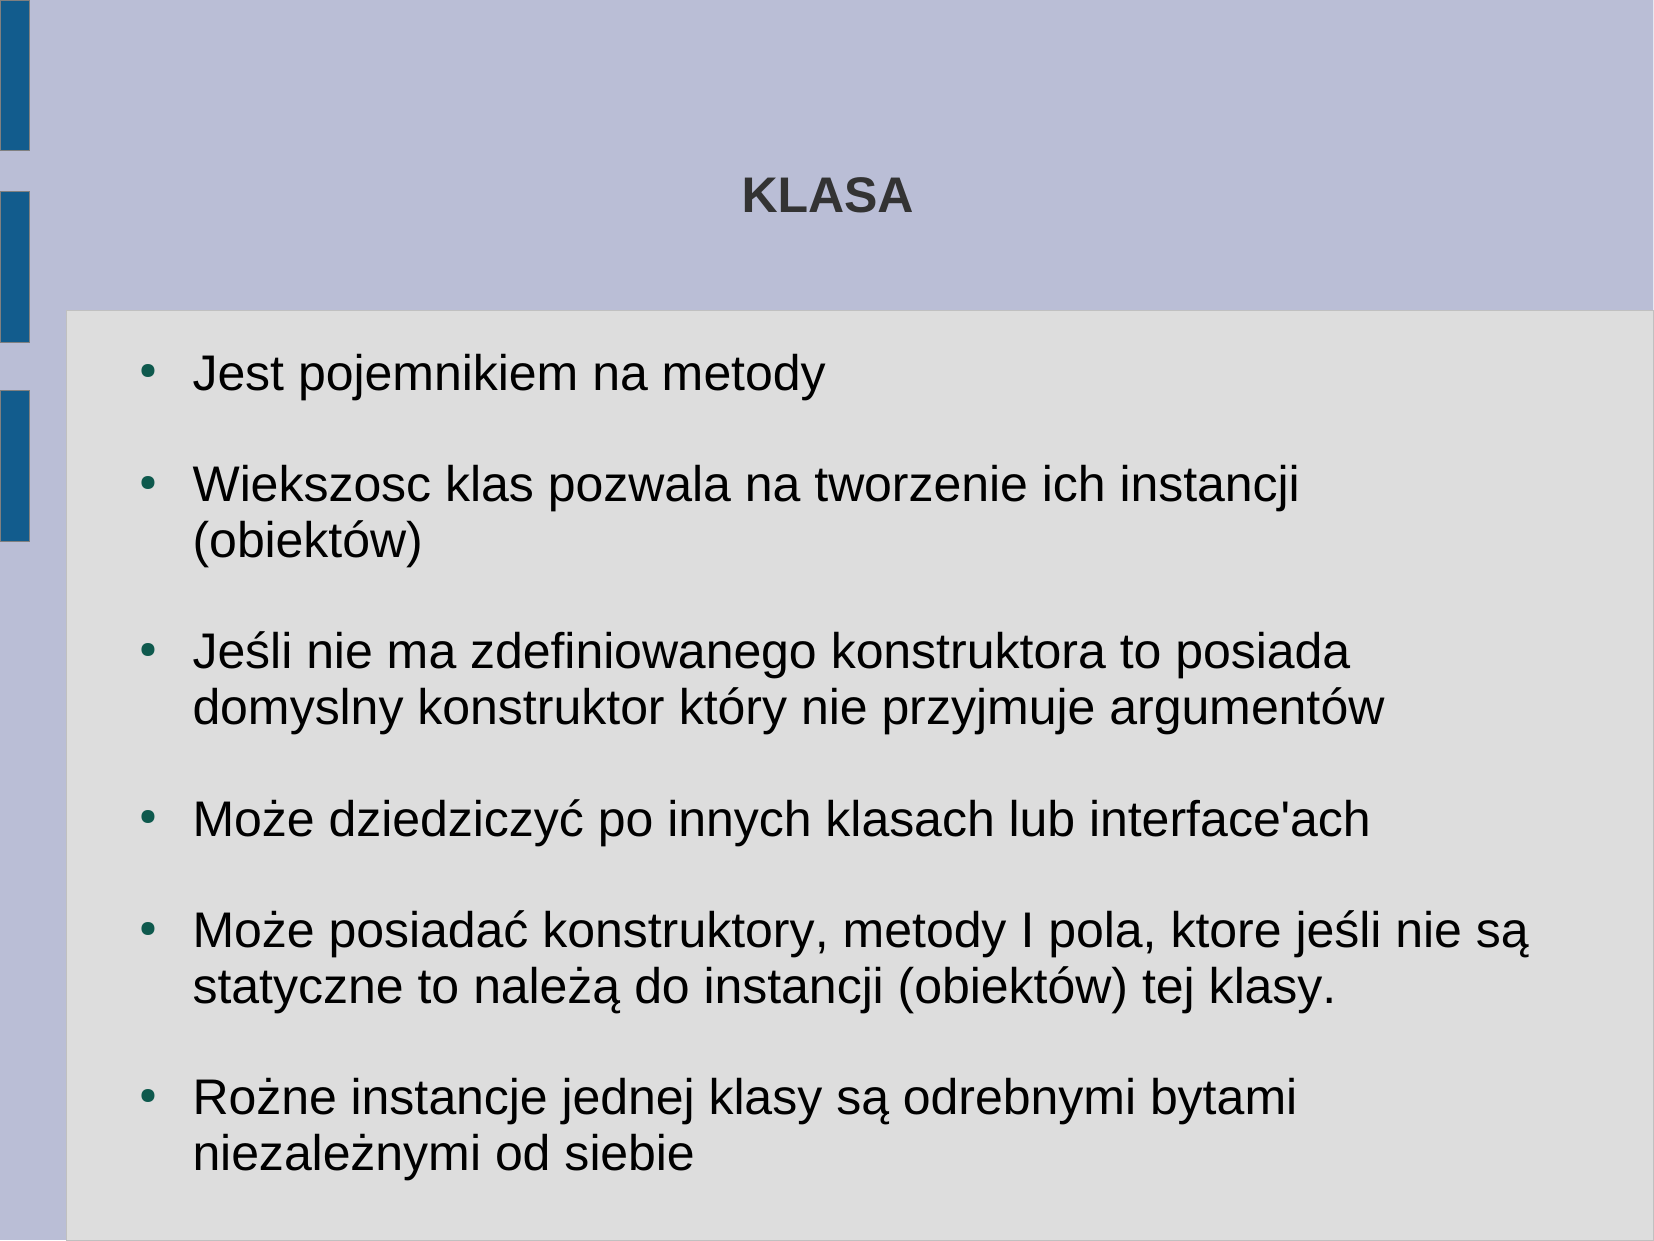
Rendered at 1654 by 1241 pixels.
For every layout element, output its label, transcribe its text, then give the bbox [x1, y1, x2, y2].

list Jest pojemnikiem na metody Wiekszosc klas pozwala na tworzenie ich instancji (obiektów) Jeśli nie ma zdefiniowanego konstruktora to posiada domyslny konstruktor który nie przyjmuje argumentów Może dziedziczyć po innych klasach lub interface'ach Może posiadać konstruktory, metody I pola, ktore jeśli nie są statyczne to należą do instancji (obiektów) tej klasy. Rożne instancje jednej klasy są odrebnymi bytami niezależnymi od siebie [121, 344, 1534, 1182]
title KLASA [121, 91, 1534, 299]
